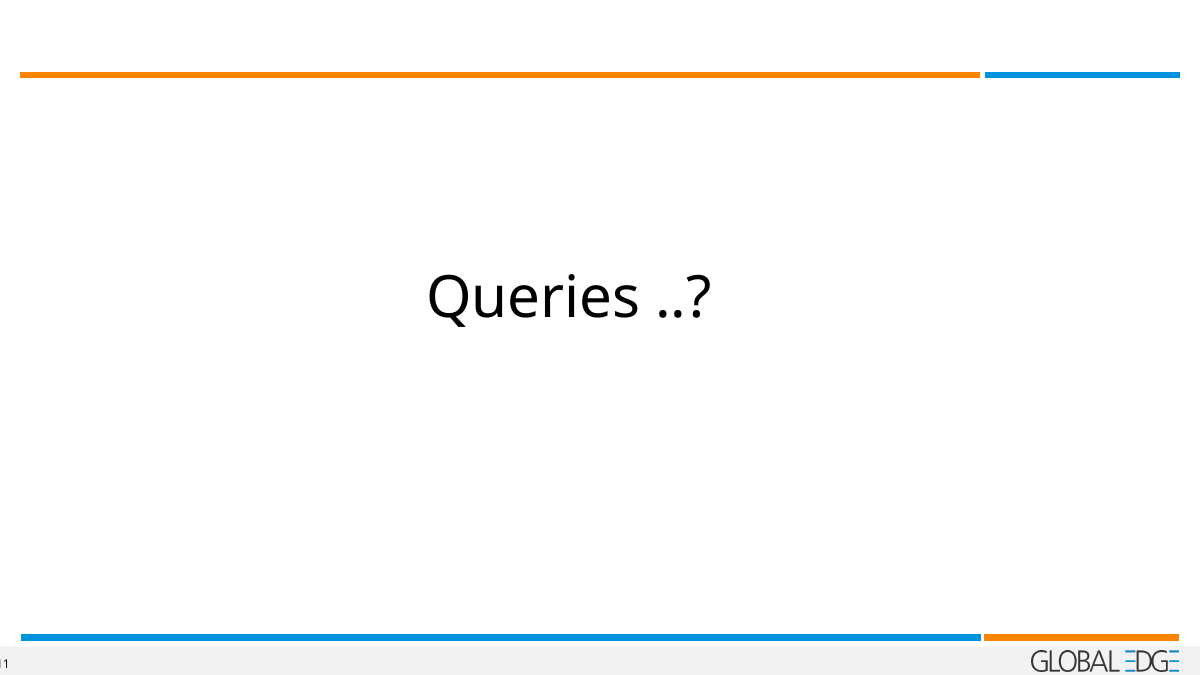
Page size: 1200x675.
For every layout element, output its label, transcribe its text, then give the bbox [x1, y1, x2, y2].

picture [1031, 650, 1179, 672]
text_box Queries ..? [411, 248, 753, 331]
